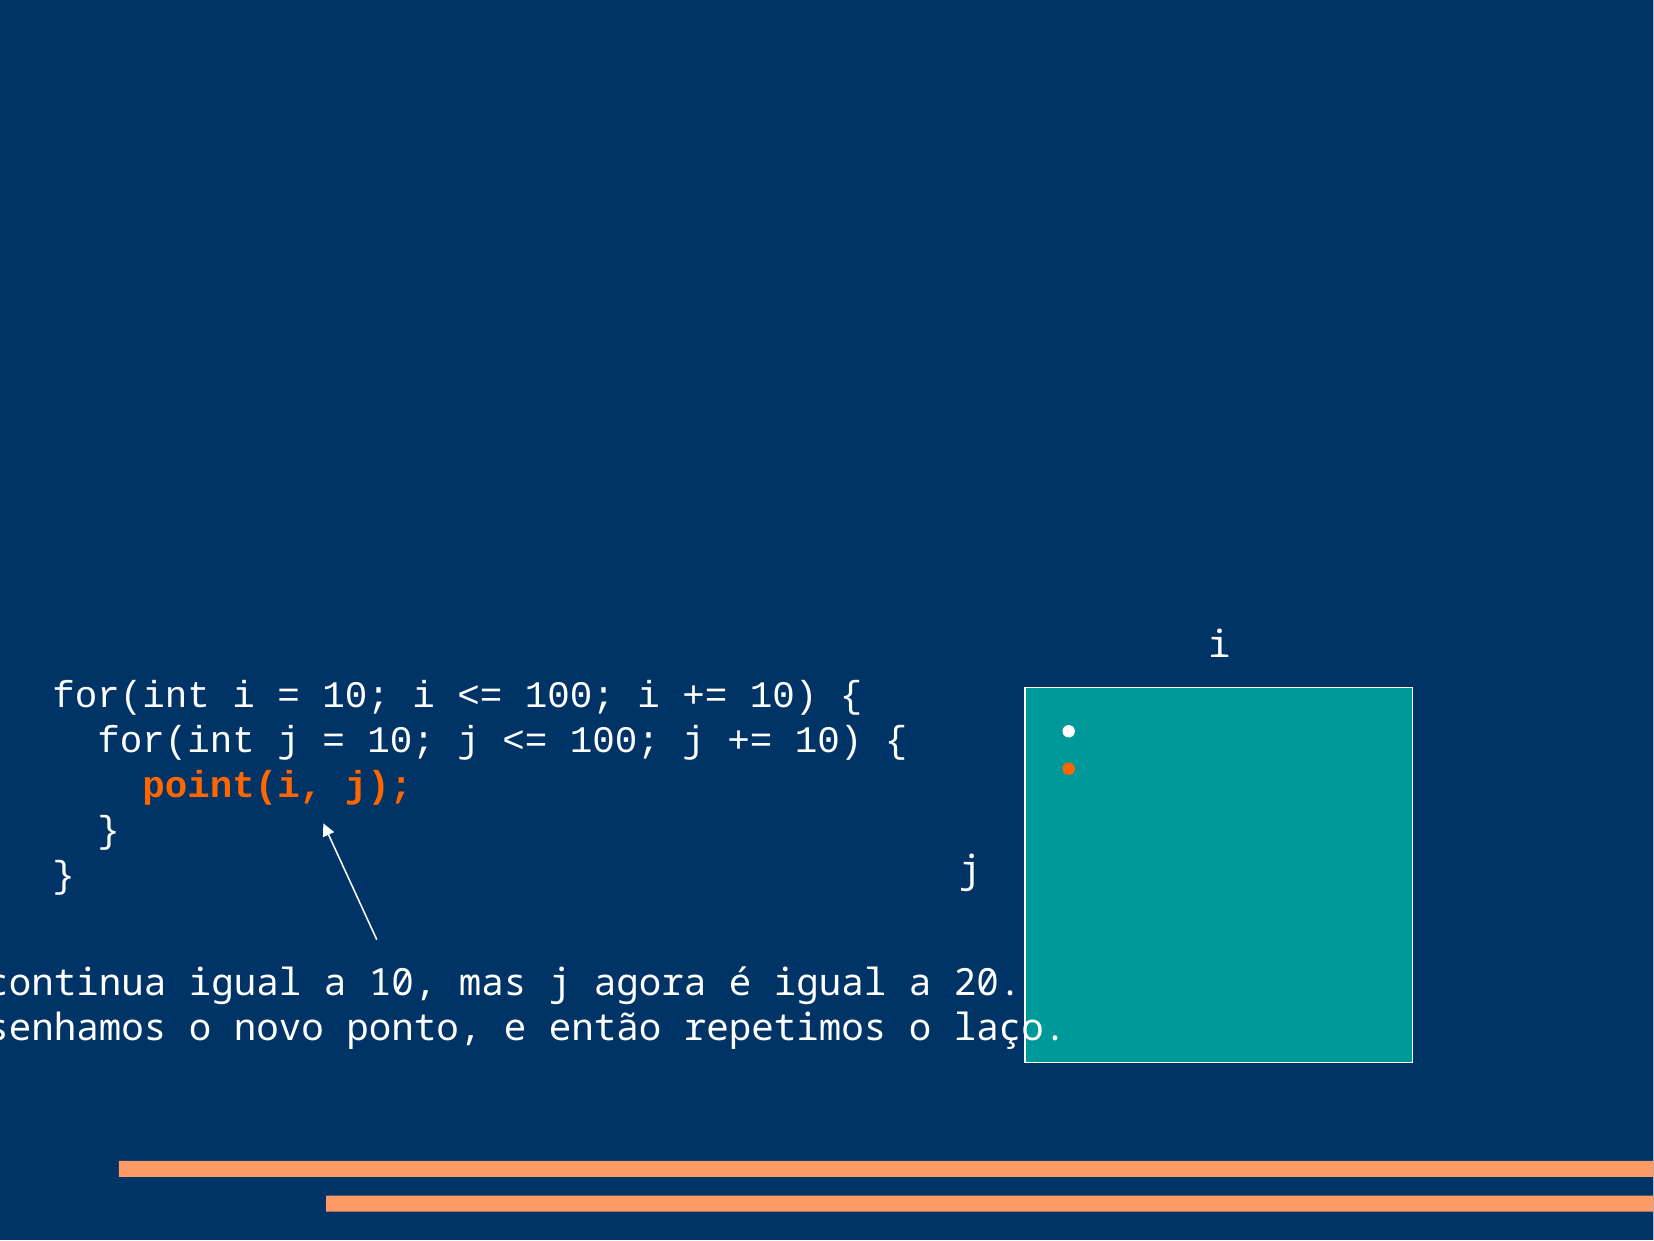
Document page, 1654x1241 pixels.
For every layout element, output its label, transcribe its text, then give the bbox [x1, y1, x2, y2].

text_box i continua igual a 10, mas j agora é igual a 20. Desenhamos o novo ponto, e então repetimos o laço. [0, 949, 1082, 1056]
text_box j [944, 837, 997, 898]
text_box [1024, 687, 1413, 1063]
text_box i [1193, 612, 1246, 673]
text_box for(int i = 10; i <= 100; i += 10) { for(int j = 10; j <= 100; j += 10) { point(i, j); } } [37, 662, 963, 903]
